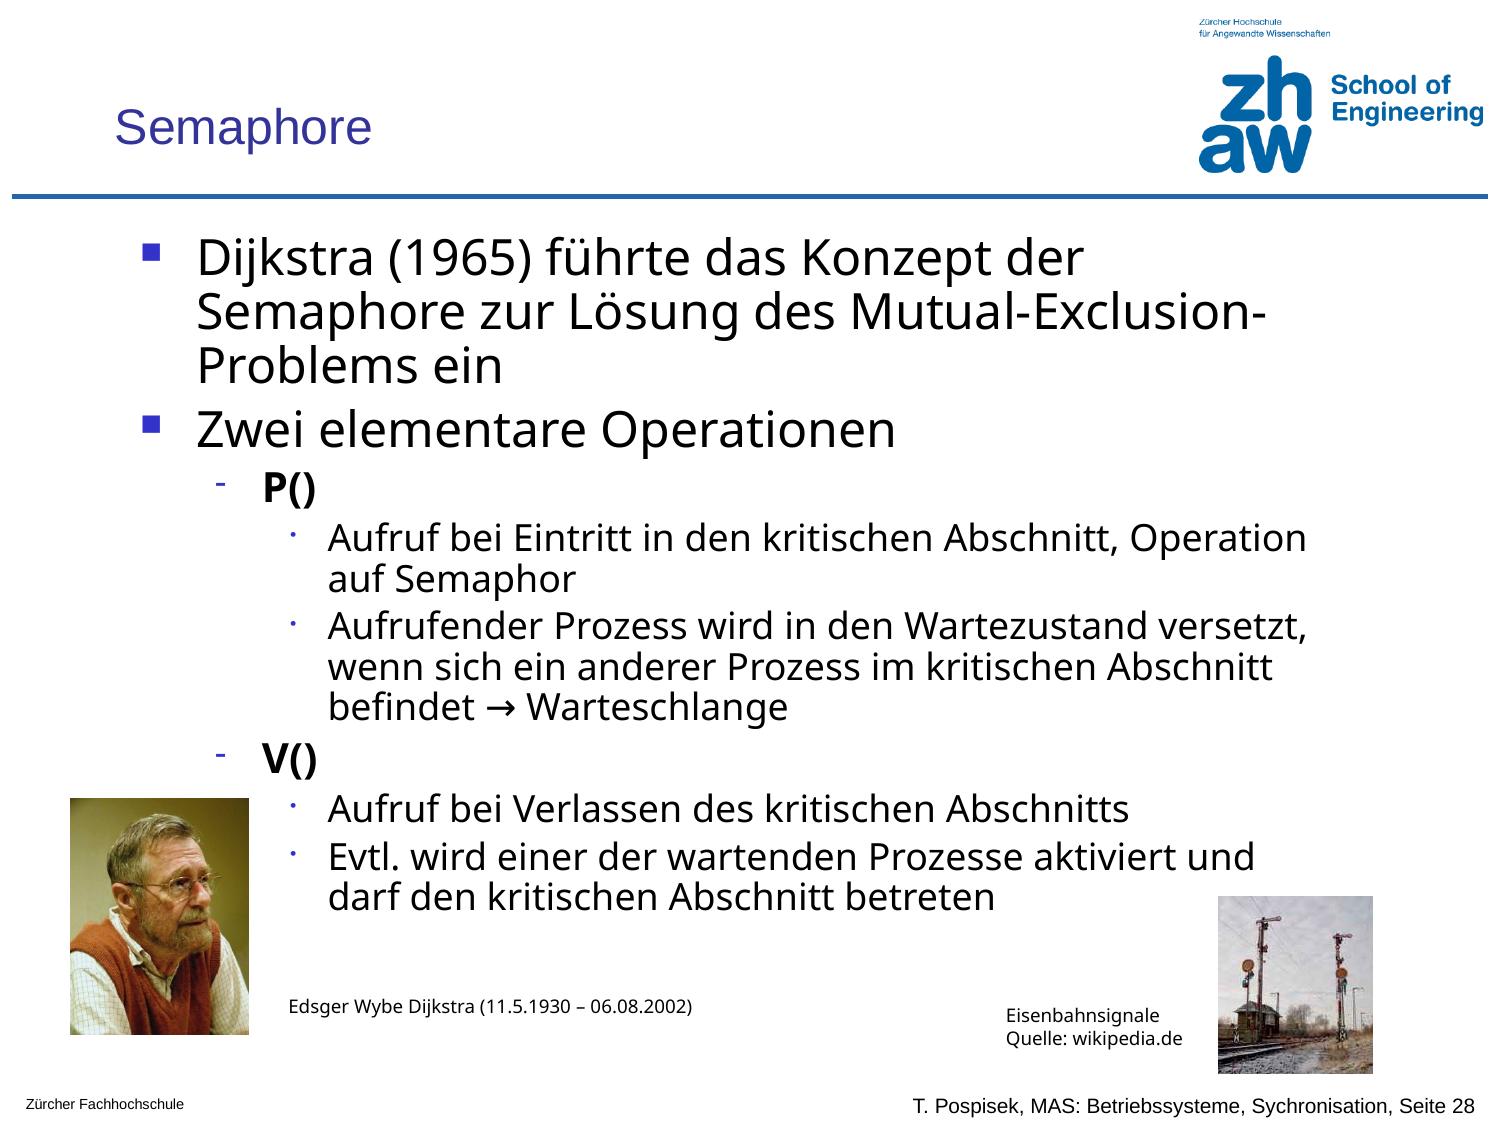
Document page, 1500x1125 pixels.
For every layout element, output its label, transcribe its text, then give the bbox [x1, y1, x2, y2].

title Semaphore [99, 50, 1379, 163]
text_box Eisenbahnsignale Quelle: wikipedia.de [991, 996, 1198, 1057]
picture [70, 798, 249, 1035]
list Dijkstra (1965) führte das Konzept der Semaphore zur Lösung des Mutual-Exclusion-Problems ein Zwei elementare Operationen P() Aufruf bei Eintritt in den kritischen Abschnitt, Operation auf Semaphor Aufrufender Prozess wird in den Wartezustand versetzt, wenn sich ein anderer Prozess im kritischen Abschnitt befindet → Warteschlange V() Aufruf bei Verlassen des kritischen Abschnitts Evtl. wird einer der wartenden Prozesse aktiviert und darf den kritischen Abschnitt betreten [125, 224, 1350, 925]
text_box Edsger Wybe Dijkstra (11.5.1930 – 06.08.2002) [273, 987, 707, 1025]
picture [1218, 896, 1373, 1074]
picture [1199, 19, 1483, 173]
